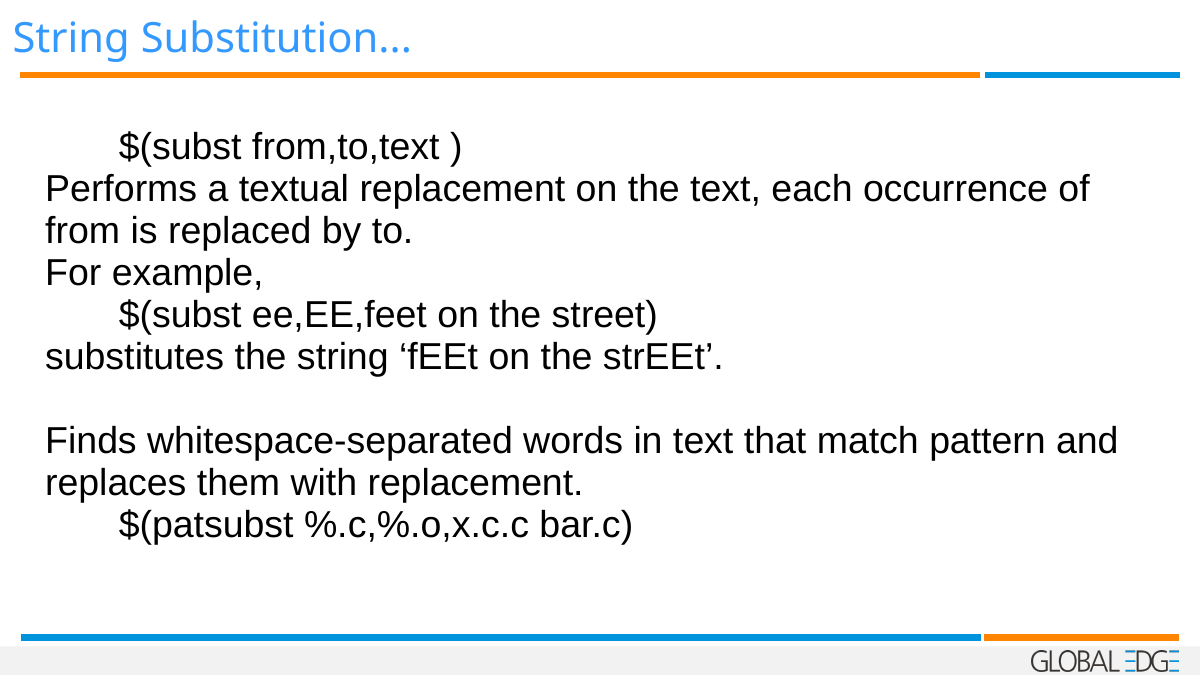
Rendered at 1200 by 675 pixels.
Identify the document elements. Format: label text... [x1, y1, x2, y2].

text_box $(subst from,to,text ) Performs a textual replacement on the text, each occurrence of from is replaced by to. For example, $(subst ee,EE,feet on the street) substitutes the string ‘fEEt on the strEEt’. Finds whitespace-separated words in text that match pattern and replaces them with replacement. $(patsubst %.c,%.o,x.c.c bar.c) [30, 118, 1177, 579]
picture [1031, 650, 1179, 672]
title String Substitution... [12, 9, 1088, 63]
